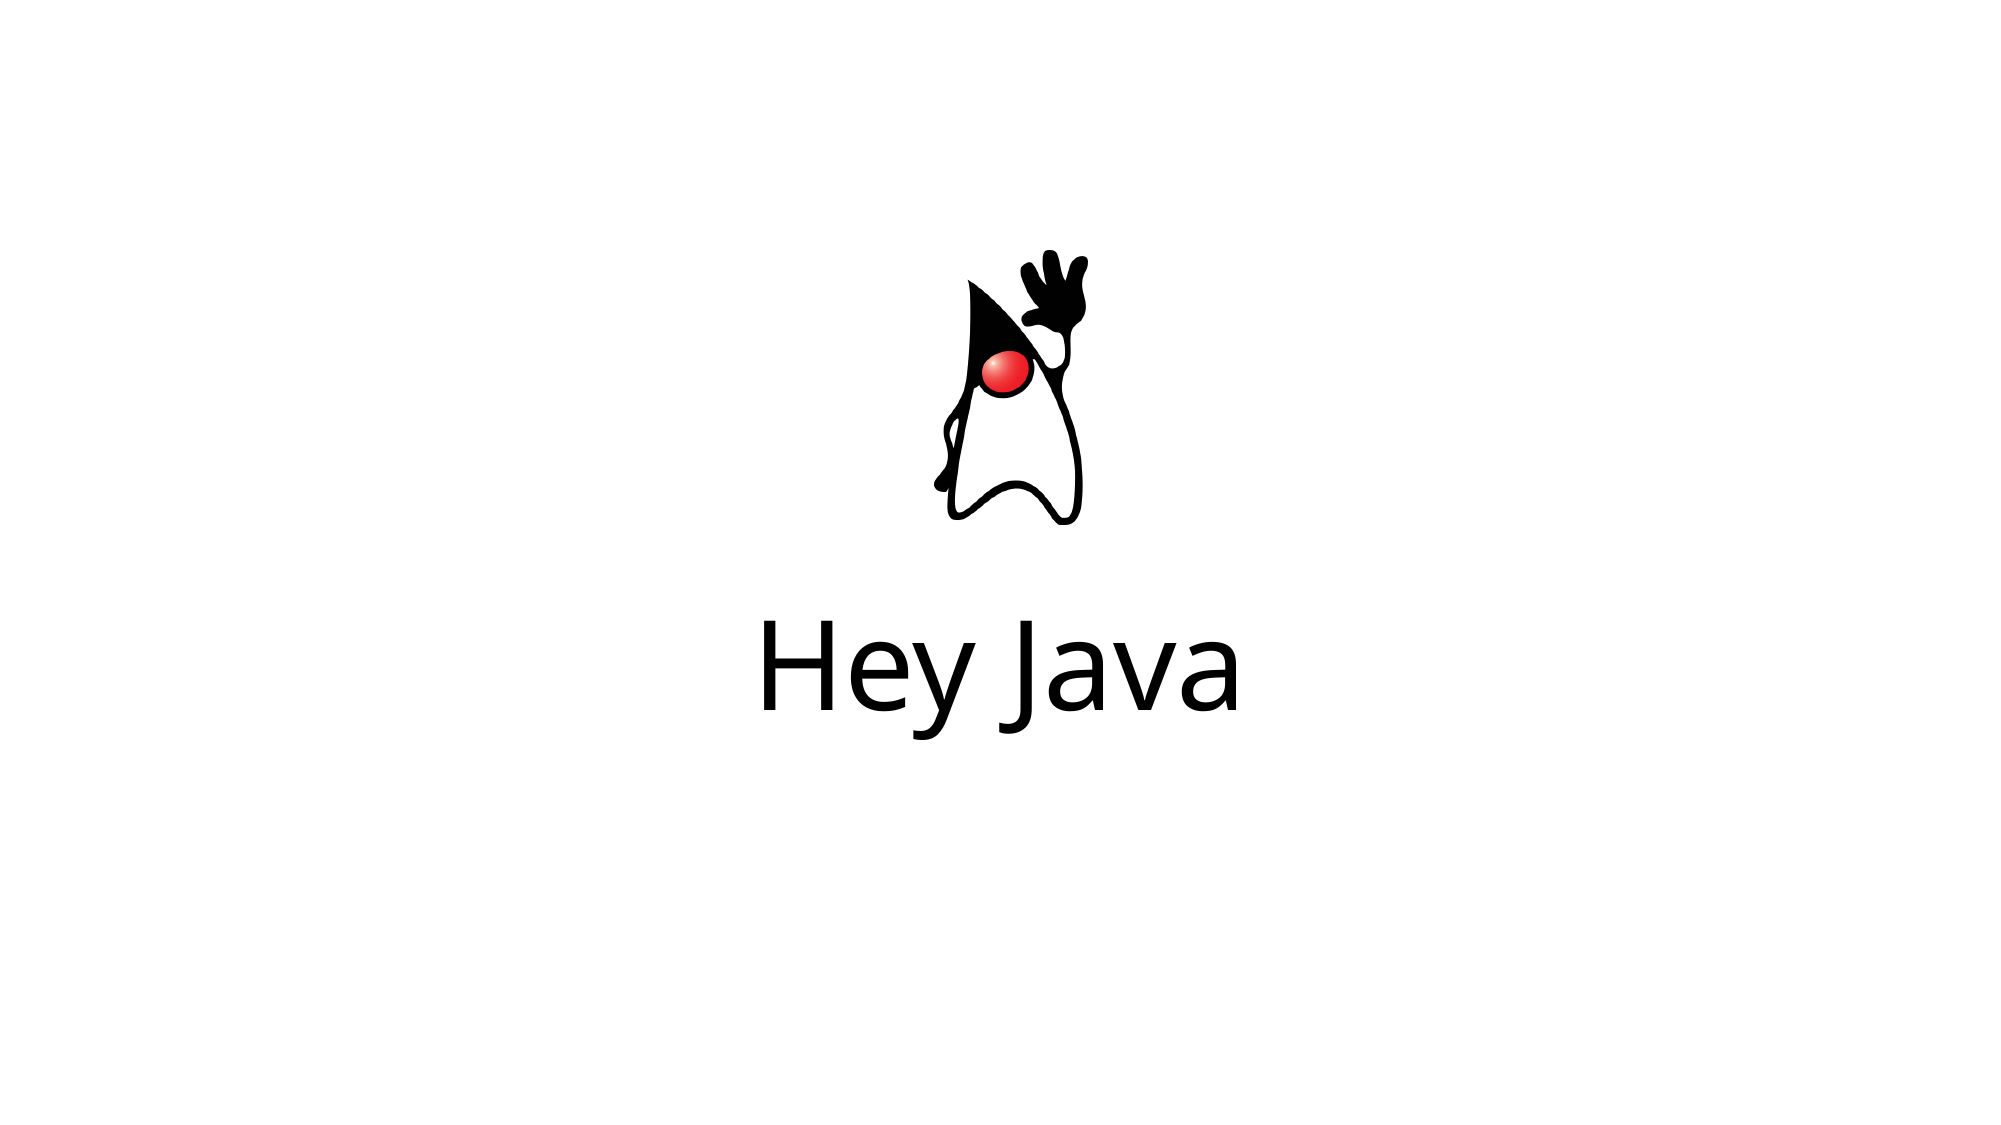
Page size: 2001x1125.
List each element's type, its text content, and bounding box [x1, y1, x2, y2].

picture [934, 250, 1088, 526]
title Hey Java [249, 353, 1750, 746]
